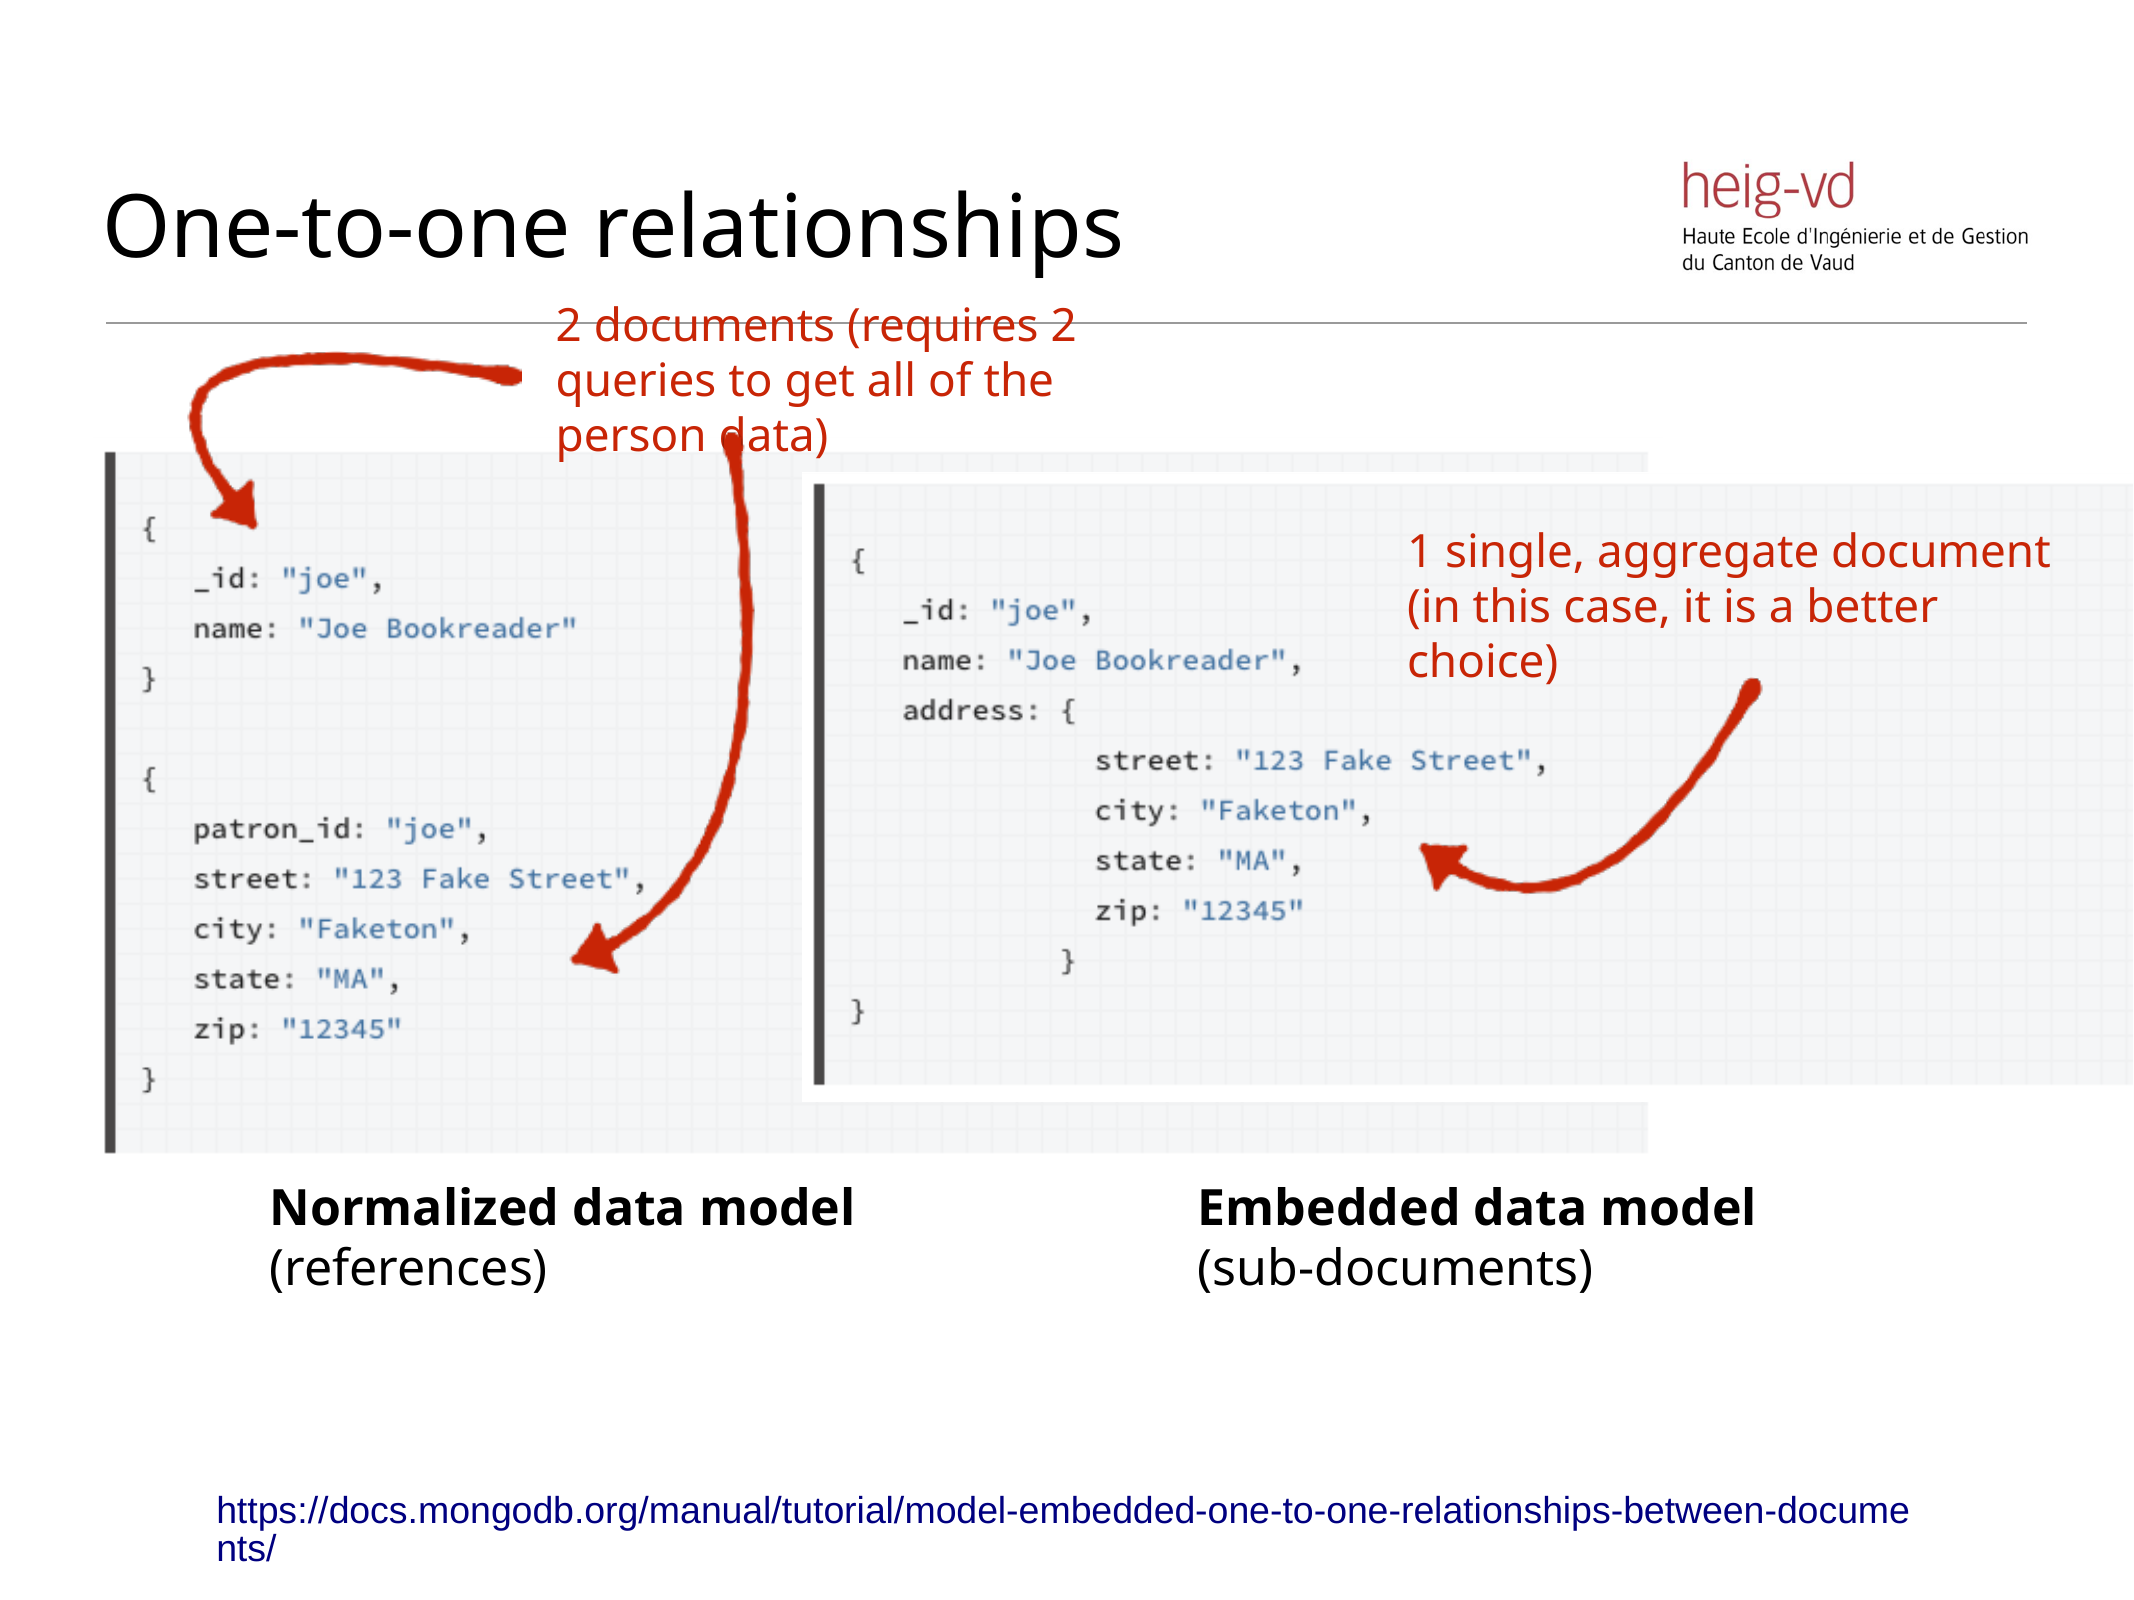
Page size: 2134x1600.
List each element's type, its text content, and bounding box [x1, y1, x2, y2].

title One-to-one relationships [93, 54, 2040, 284]
text_box 2 documents (requires 2 queries to get all of the person data) [547, 286, 1209, 469]
text_box 1 single, aggregate document (in this case, it is a better choice) [1398, 513, 2060, 695]
text_box Embedded data model (sub-documents) [1189, 1166, 1766, 1304]
text_box Normalized data model (references) [260, 1166, 865, 1304]
text_box https://docs.mongodb.org/manual/tutorial/model-embedded-one-to-one-relationships-between-documents/ [207, 1477, 1926, 1540]
picture [93, 351, 2134, 1164]
